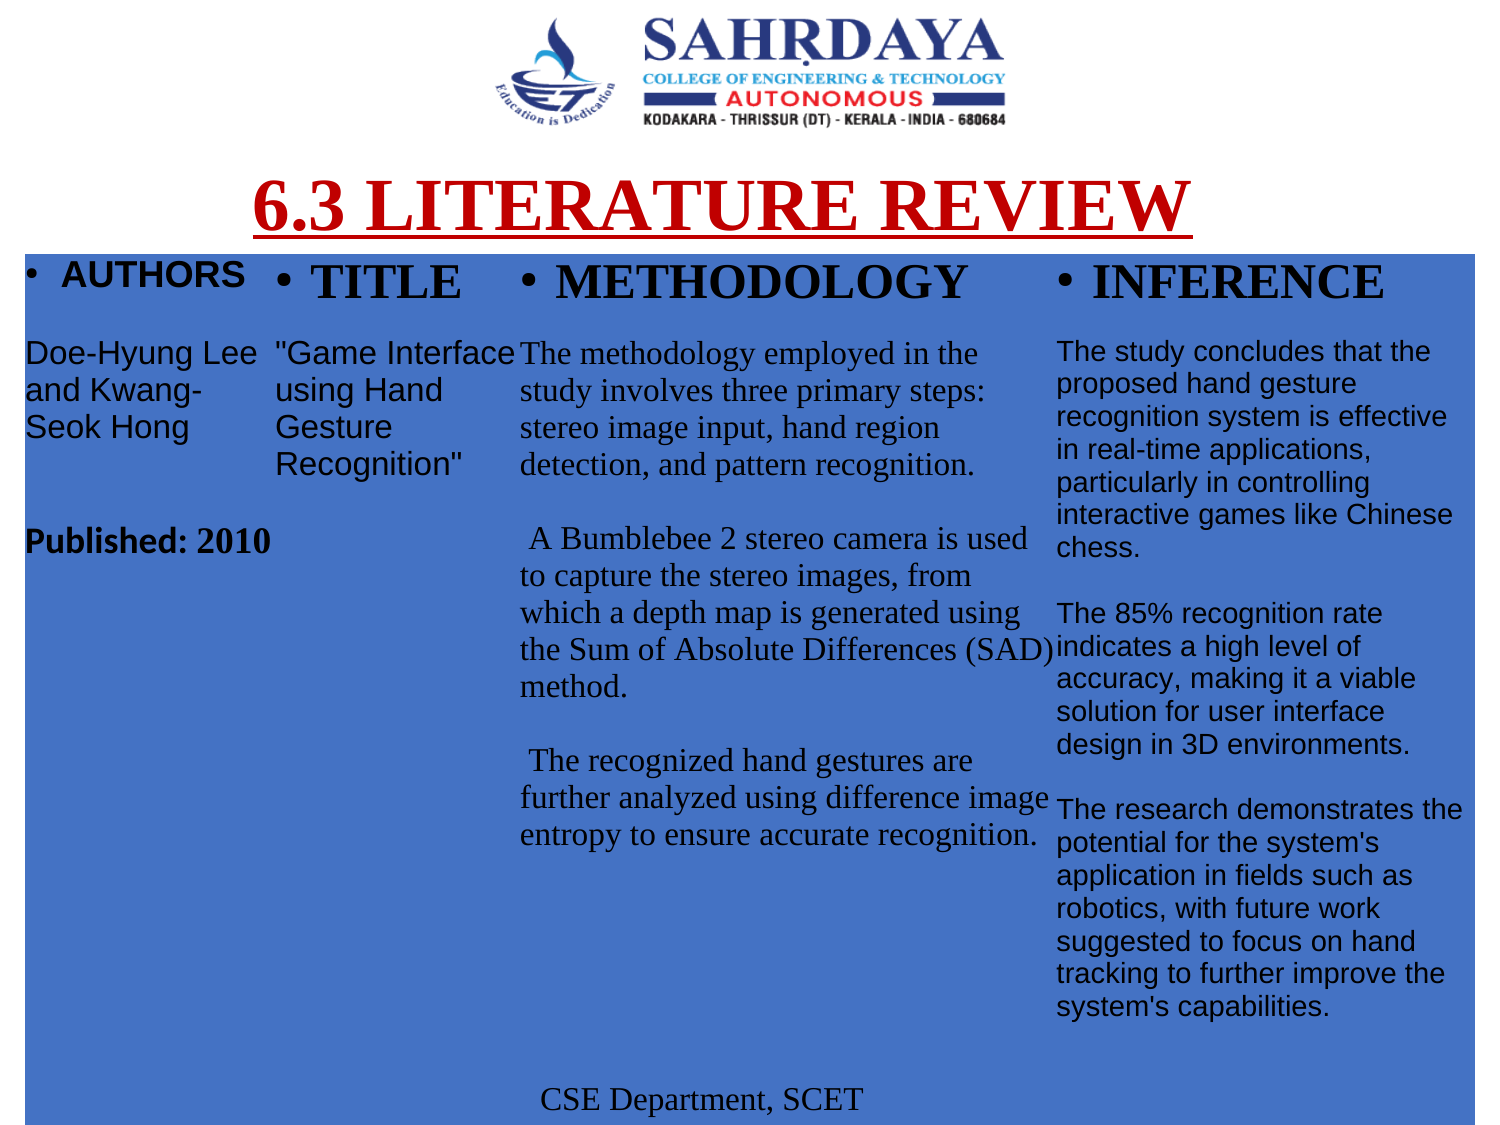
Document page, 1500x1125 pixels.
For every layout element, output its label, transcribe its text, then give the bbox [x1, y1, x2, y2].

table_cell "Game Interface using Hand Gesture Recognition" [275, 334, 520, 1125]
text_box CSE Department, SCET​​ [525, 1069, 976, 1125]
table_cell Doe-Hyung Lee and Kwang-Seok Hong Published: 2010 [25, 334, 275, 1125]
table_header AUTHORS [25, 254, 275, 334]
picture [460, 0, 1038, 148]
text_box 6.3 LITERATURE REVIEW​​ [237, 148, 1260, 255]
table_header METHODOLOGY [520, 255, 1056, 334]
table_cell The study concludes that the proposed hand gesture recognition system is effective in real-time applications, particularly in controlling interactive games like Chinese chess. The 85% recognition rate indicates a high level of accuracy, making it a viable solution for user interface design in 3D environments. The research demonstrates the potential for the system's application in fields such as robotics, with future work suggested to focus on hand tracking to further improve the system's capabilities. [1056, 334, 1475, 1125]
table_header INFERENCE [1056, 254, 1475, 334]
table_cell The methodology employed in the study involves three primary steps: stereo image input, hand region detection, and pattern recognition. A Bumblebee 2 stereo camera is used to capture the stereo images, from which a depth map is generated using the Sum of Absolute Differences (SAD) method. The recognized hand gestures are further analyzed using difference image entropy to ensure accurate recognition. [520, 334, 1056, 1125]
table_header TITLE [275, 255, 520, 334]
